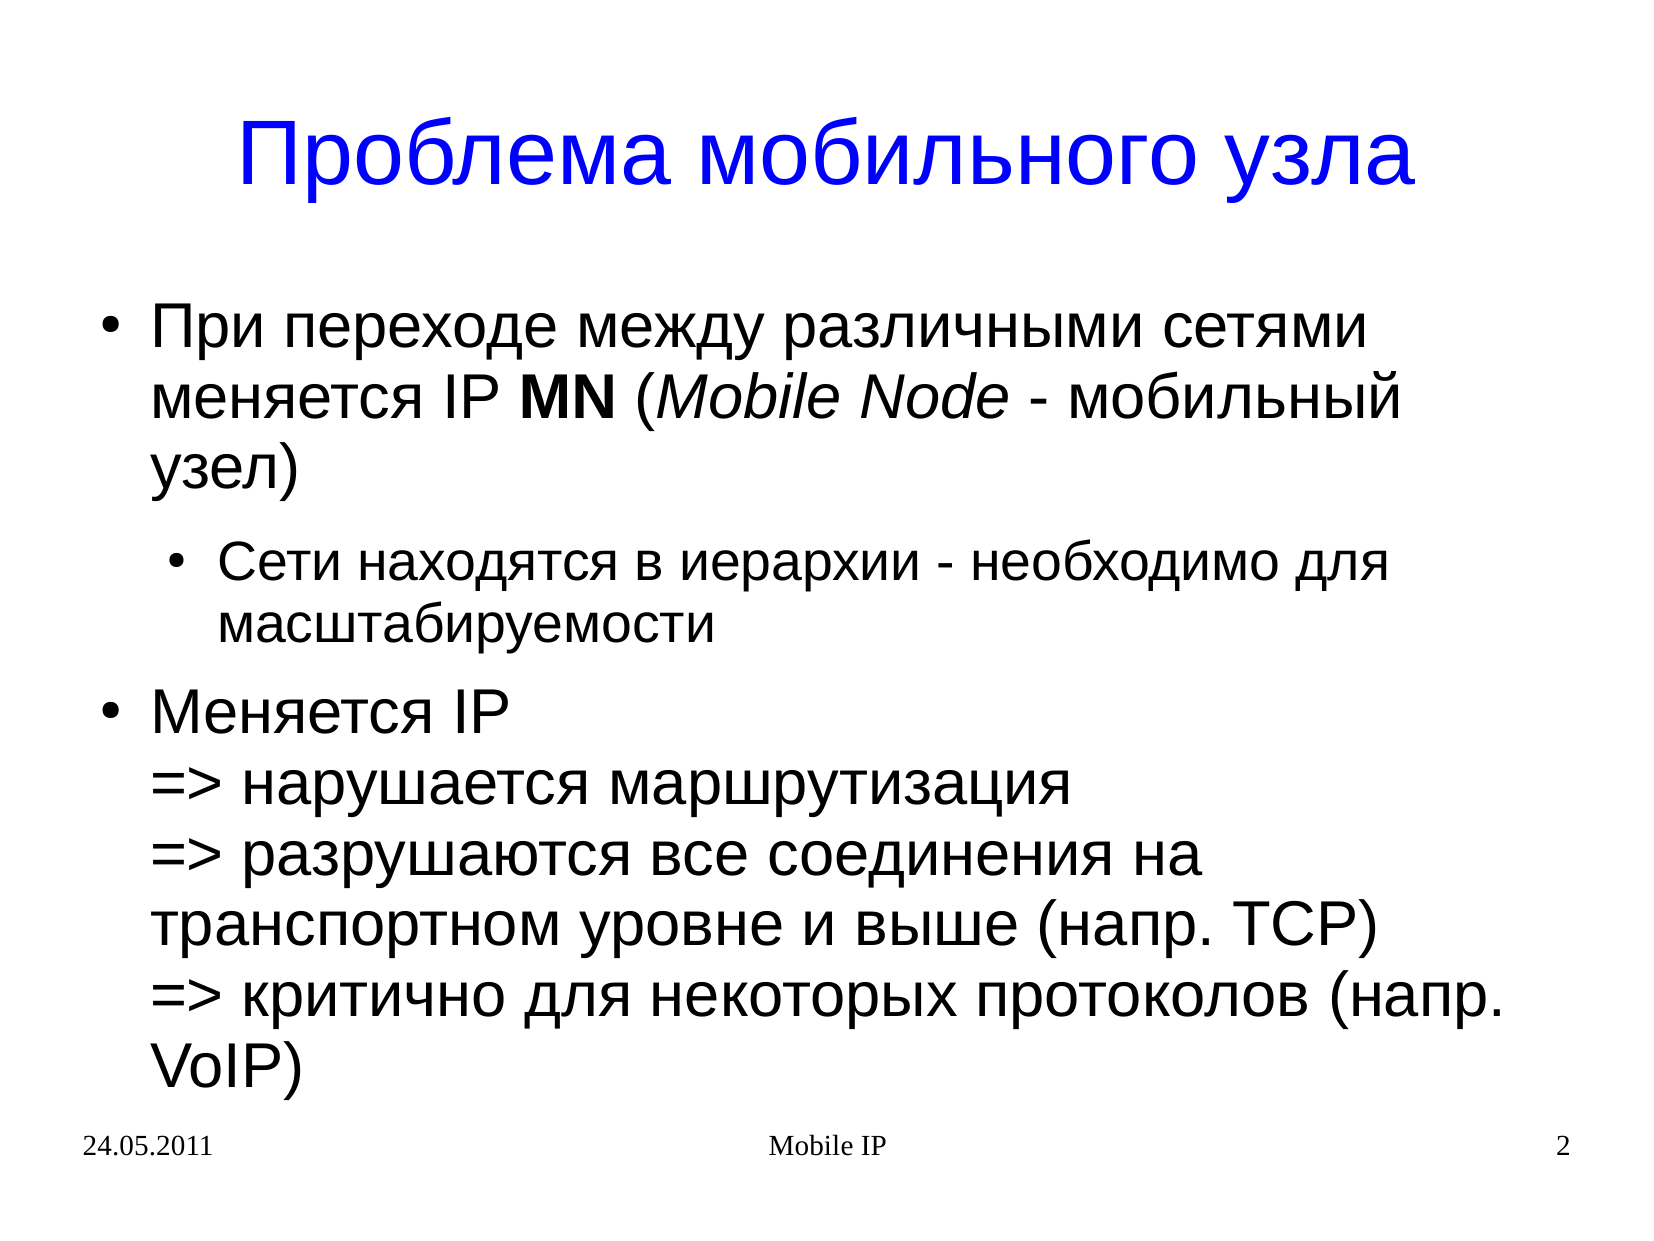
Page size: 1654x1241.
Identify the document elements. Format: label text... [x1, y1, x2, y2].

title Проблема мобильного узла [82, 49, 1571, 257]
list При переходе между различными сетями меняется IP MN (Mobile Node - мобильный узел) Сети находятся в иерархии - необходимо для масштабируемости Меняется IP => нарушается маршрутизация => разрушаются все соединения на транспортном уровне и выше (напр. TCP) => критично для некоторых протоколов (напр. VoIP) [82, 290, 1571, 1109]
